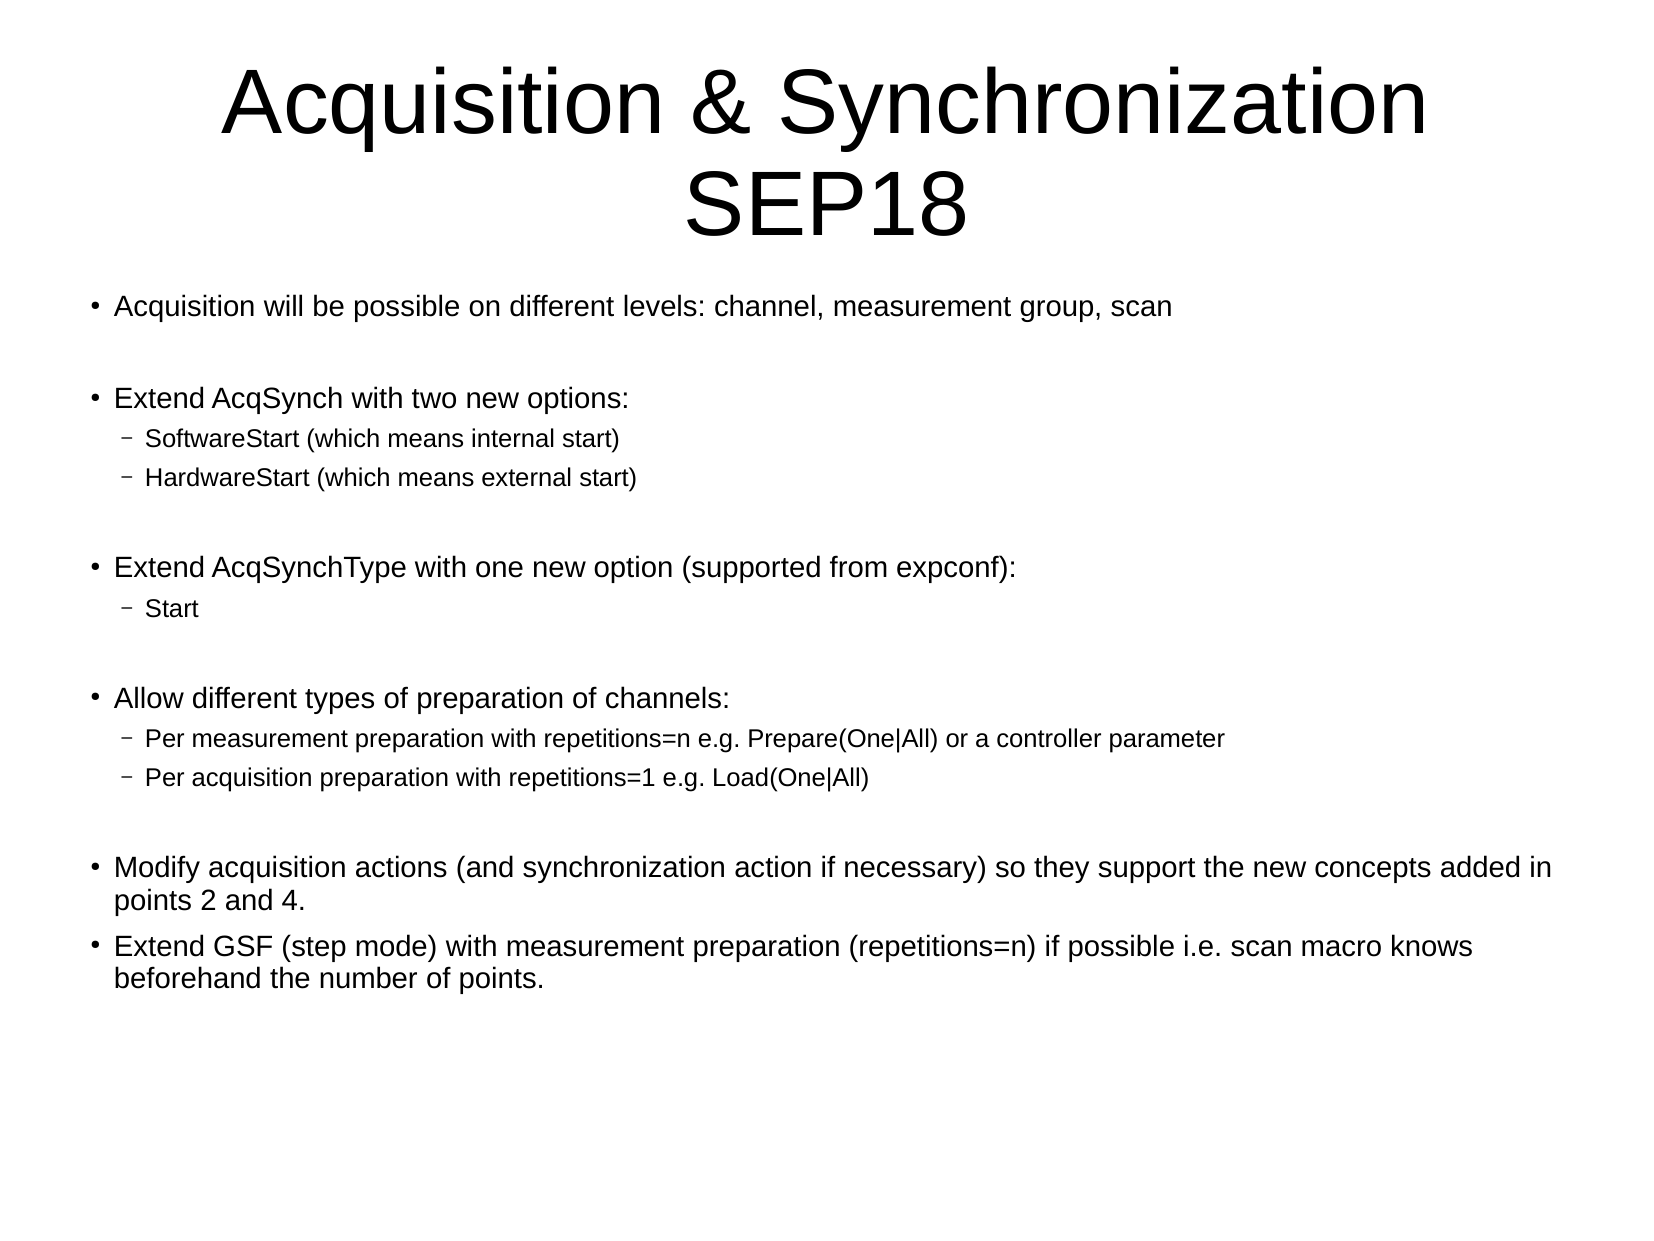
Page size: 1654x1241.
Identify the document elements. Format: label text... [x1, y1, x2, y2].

list Acquisition will be possible on different levels: channel, measurement group, scan Extend AcqSynch with two new options: SoftwareStart (which means internal start) HardwareStart (which means external start) Extend AcqSynchType with one new option (supported from expconf): Start Allow different types of preparation of channels: Per measurement preparation with repetitions=n e.g. Prepare(One|All) or a controller parameter Per acquisition preparation with repetitions=1 e.g. Load(One|All) Modify acquisition actions (and synchronization action if necessary) so they support the new concepts added in points 2 and 4. Extend GSF (step mode) with measurement preparation (repetitions=n) if possible i.e. scan macro knows beforehand the number of points. [82, 290, 1571, 1010]
title Acquisition & Synchronization SEP18 [82, 49, 1571, 257]
